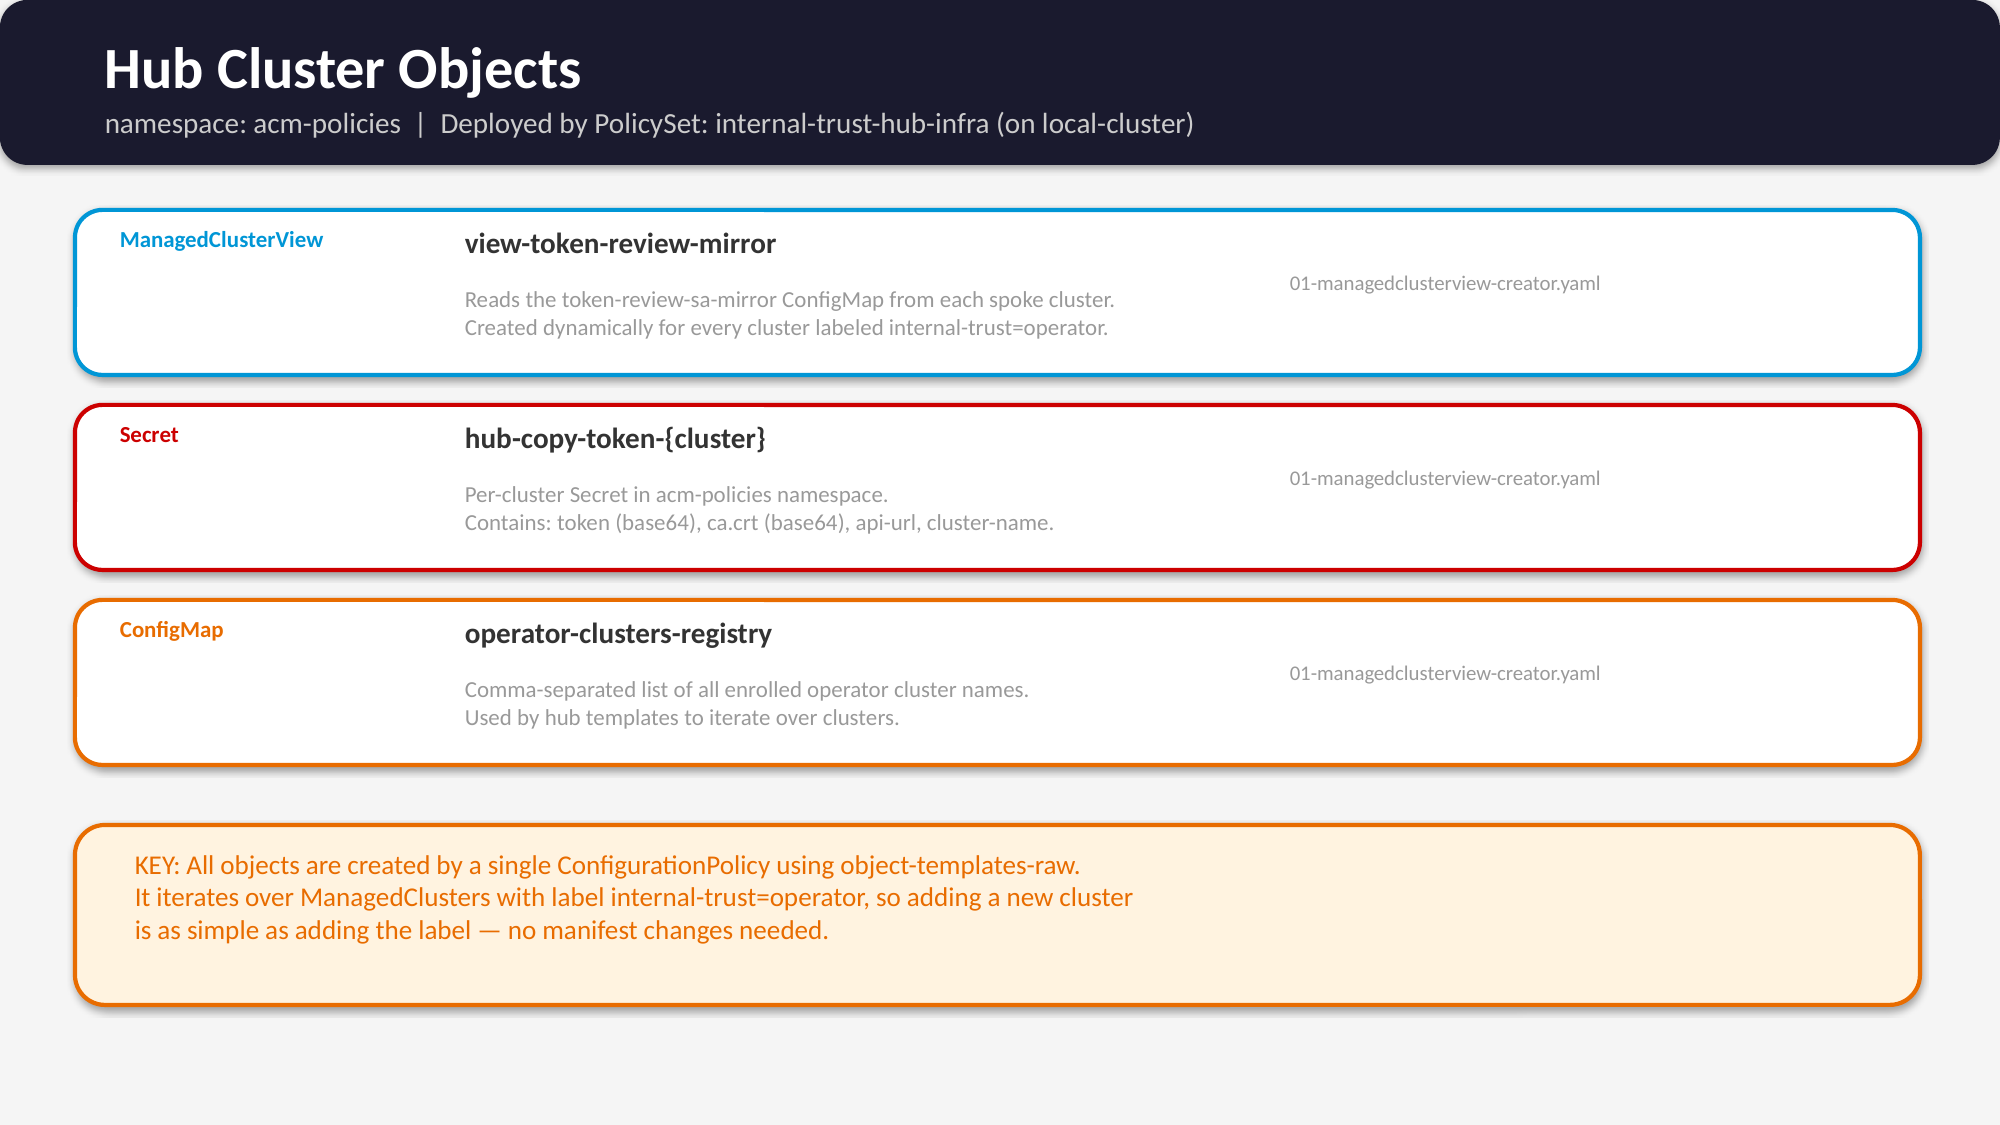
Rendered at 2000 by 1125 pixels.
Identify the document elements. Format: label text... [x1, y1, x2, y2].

text_box KEY: All objects are created by a single ConfigurationPolicy using object-templates-raw. It iterates over ManagedClusters with label internal-trust=operator, so adding a new cluster is as simple as adding the label — no manifest changes needed. [119, 839, 1875, 953]
text_box namespace: acm-policies | Deployed by PolicySet: internal-trust-hub-infra (on local-cluster) [89, 97, 1590, 148]
text_box ManagedClusterView [104, 217, 435, 260]
text_box Hub Cluster Objects [89, 22, 1590, 97]
text_box [74, 404, 1920, 570]
text_box Reads the token-review-sa-mirror ConfigMap from each spoke cluster. Created dynamically for every cluster labeled internal-trust=operator. [449, 277, 1275, 348]
text_box hub-copy-token-{cluster} [449, 412, 1050, 463]
text_box [0, 0, 2000, 165]
text_box operator-clusters-registry [449, 607, 1050, 658]
text_box Secret [104, 412, 435, 455]
text_box 01-managedclusterview-creator.yaml [1274, 652, 1875, 693]
text_box Comma-separated list of all enrolled operator cluster names. Used by hub templates to iterate over clusters. [449, 667, 1275, 738]
text_box [74, 599, 1920, 765]
text_box 01-managedclusterview-creator.yaml [1274, 262, 1875, 303]
text_box 01-managedclusterview-creator.yaml [1274, 457, 1875, 498]
text_box [74, 209, 1920, 375]
text_box Per-cluster Secret in acm-policies namespace. Contains: token (base64), ca.crt (base64), api-url, cluster-name. [449, 472, 1275, 543]
text_box [74, 824, 1920, 1005]
text_box view-token-review-mirror [449, 217, 1050, 268]
text_box ConfigMap [104, 607, 435, 650]
